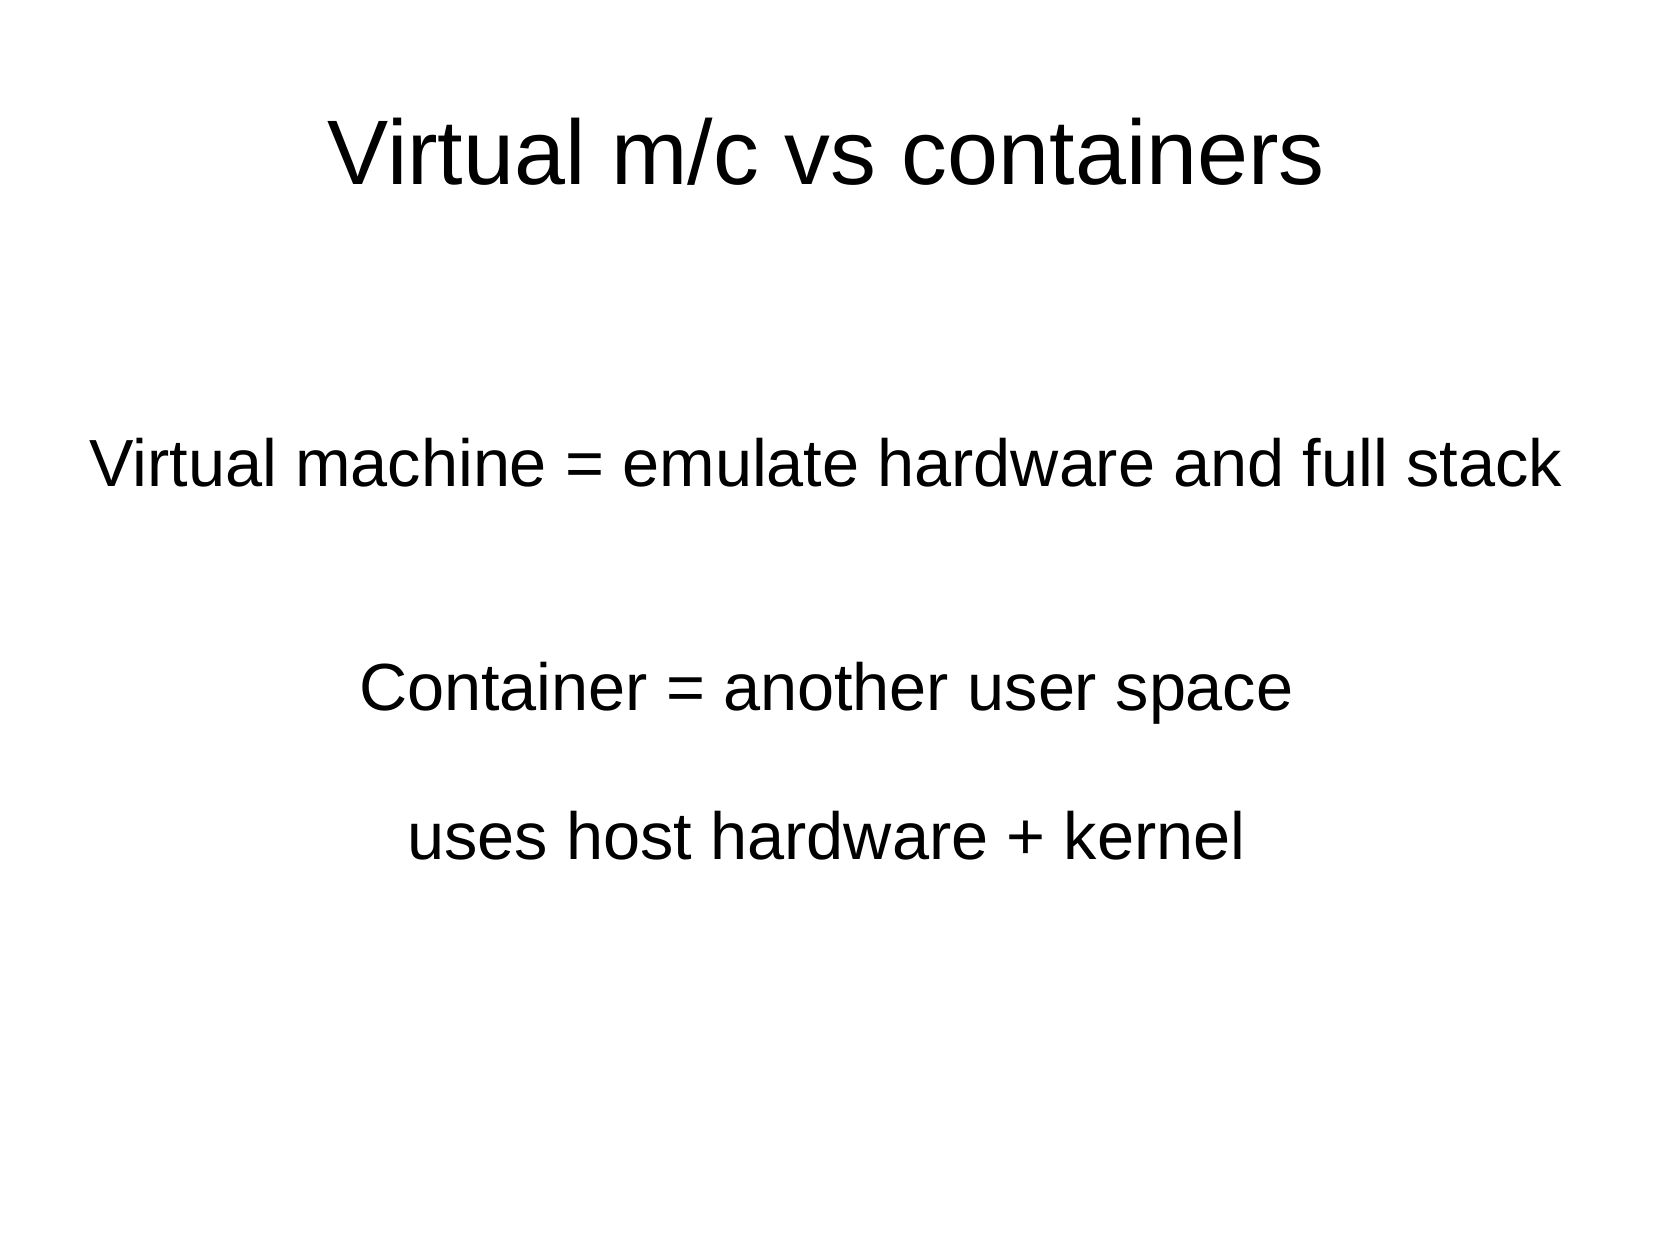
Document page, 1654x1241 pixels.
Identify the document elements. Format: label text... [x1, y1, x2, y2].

subtitle Virtual machine = emulate hardware and full stack Container = another user space uses host hardware + kernel [82, 290, 1571, 1010]
title Virtual m/c vs containers [82, 49, 1571, 257]
